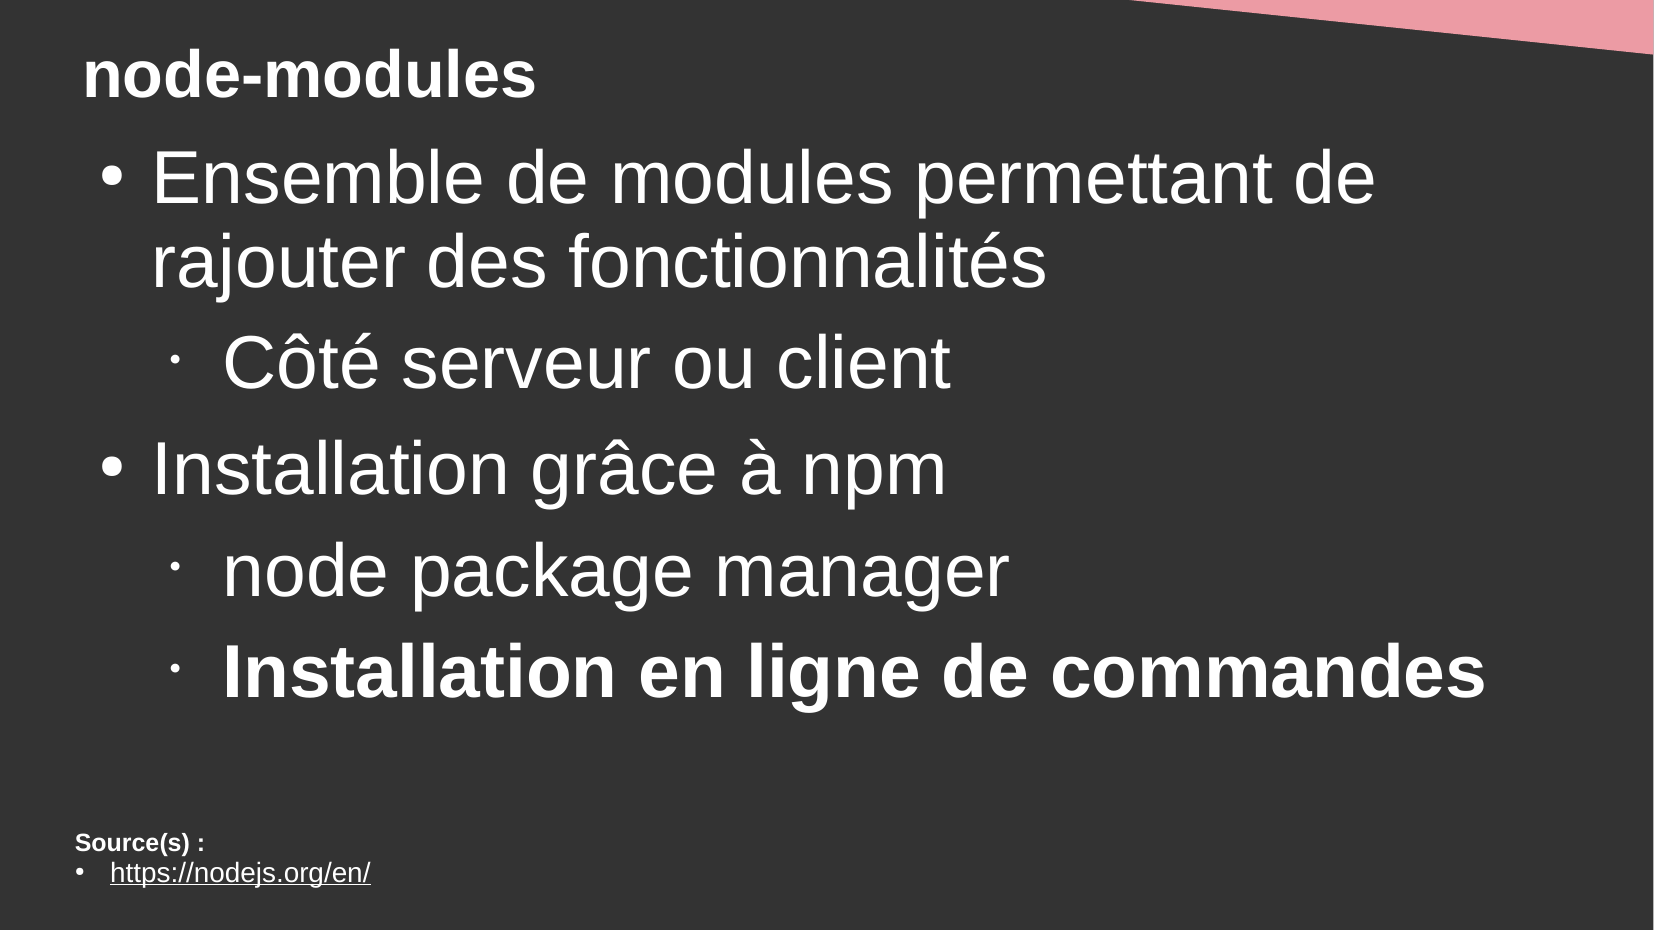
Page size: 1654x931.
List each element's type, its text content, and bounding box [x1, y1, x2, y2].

title node-modules [82, 37, 1571, 114]
text_box Source(s) : https://nodejs.org/en/ [60, 821, 709, 906]
list Ensemble de modules permettant de rajouter des fonctionnalités Côté serveur ou client Installation grâce à npm node package manager Installation en ligne de commandes [80, 135, 1619, 780]
text_box [1129, 0, 1654, 55]
